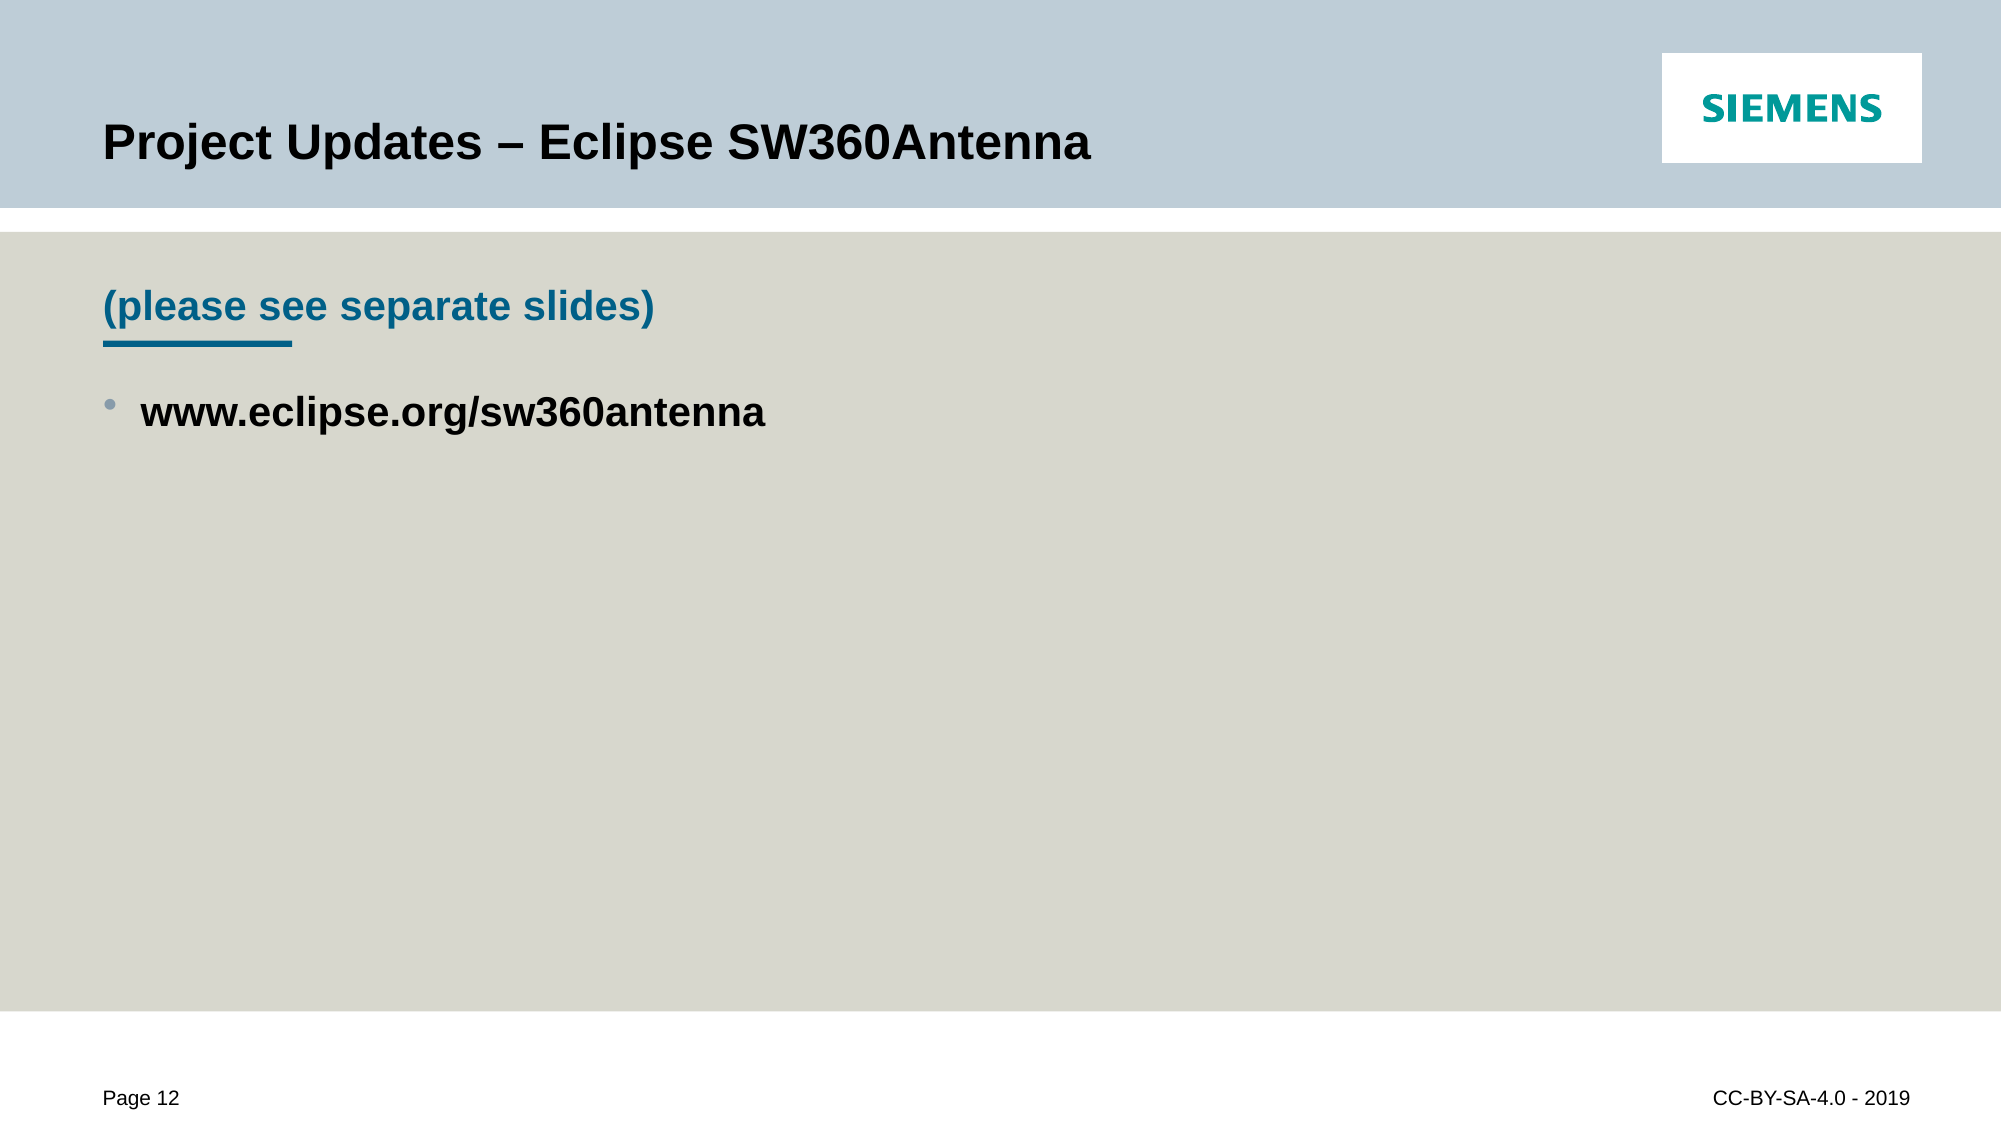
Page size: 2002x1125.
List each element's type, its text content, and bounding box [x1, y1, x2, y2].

text_box (please see separate slides) [102, 278, 1286, 330]
text_box www.eclipse.org/sw360antenna [103, 359, 1286, 516]
text_box [0, 231, 2001, 1012]
title Project Updates – Eclipse SW360Antenna [0, 0, 2001, 208]
